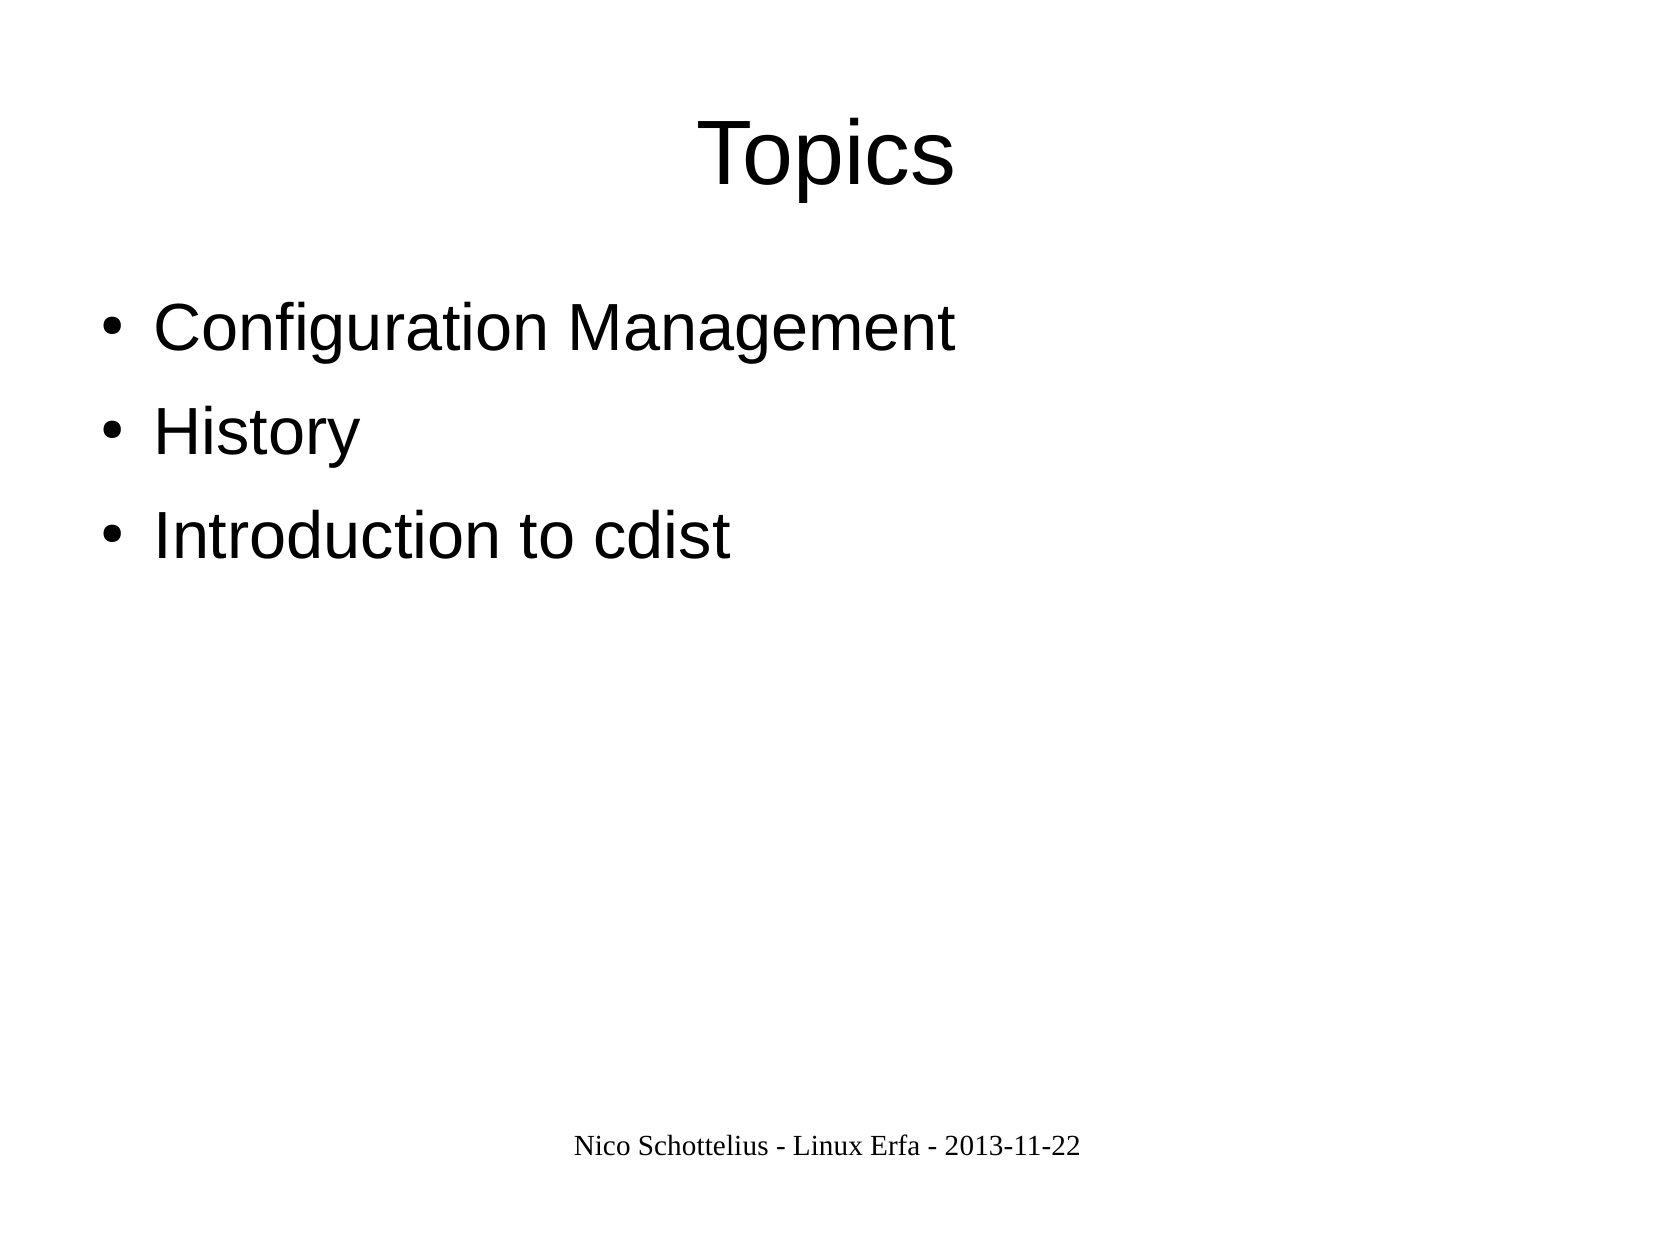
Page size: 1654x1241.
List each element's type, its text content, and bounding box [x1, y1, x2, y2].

list Configuration Management History Introduction to cdist [82, 290, 1538, 1010]
title Topics [82, 49, 1571, 257]
